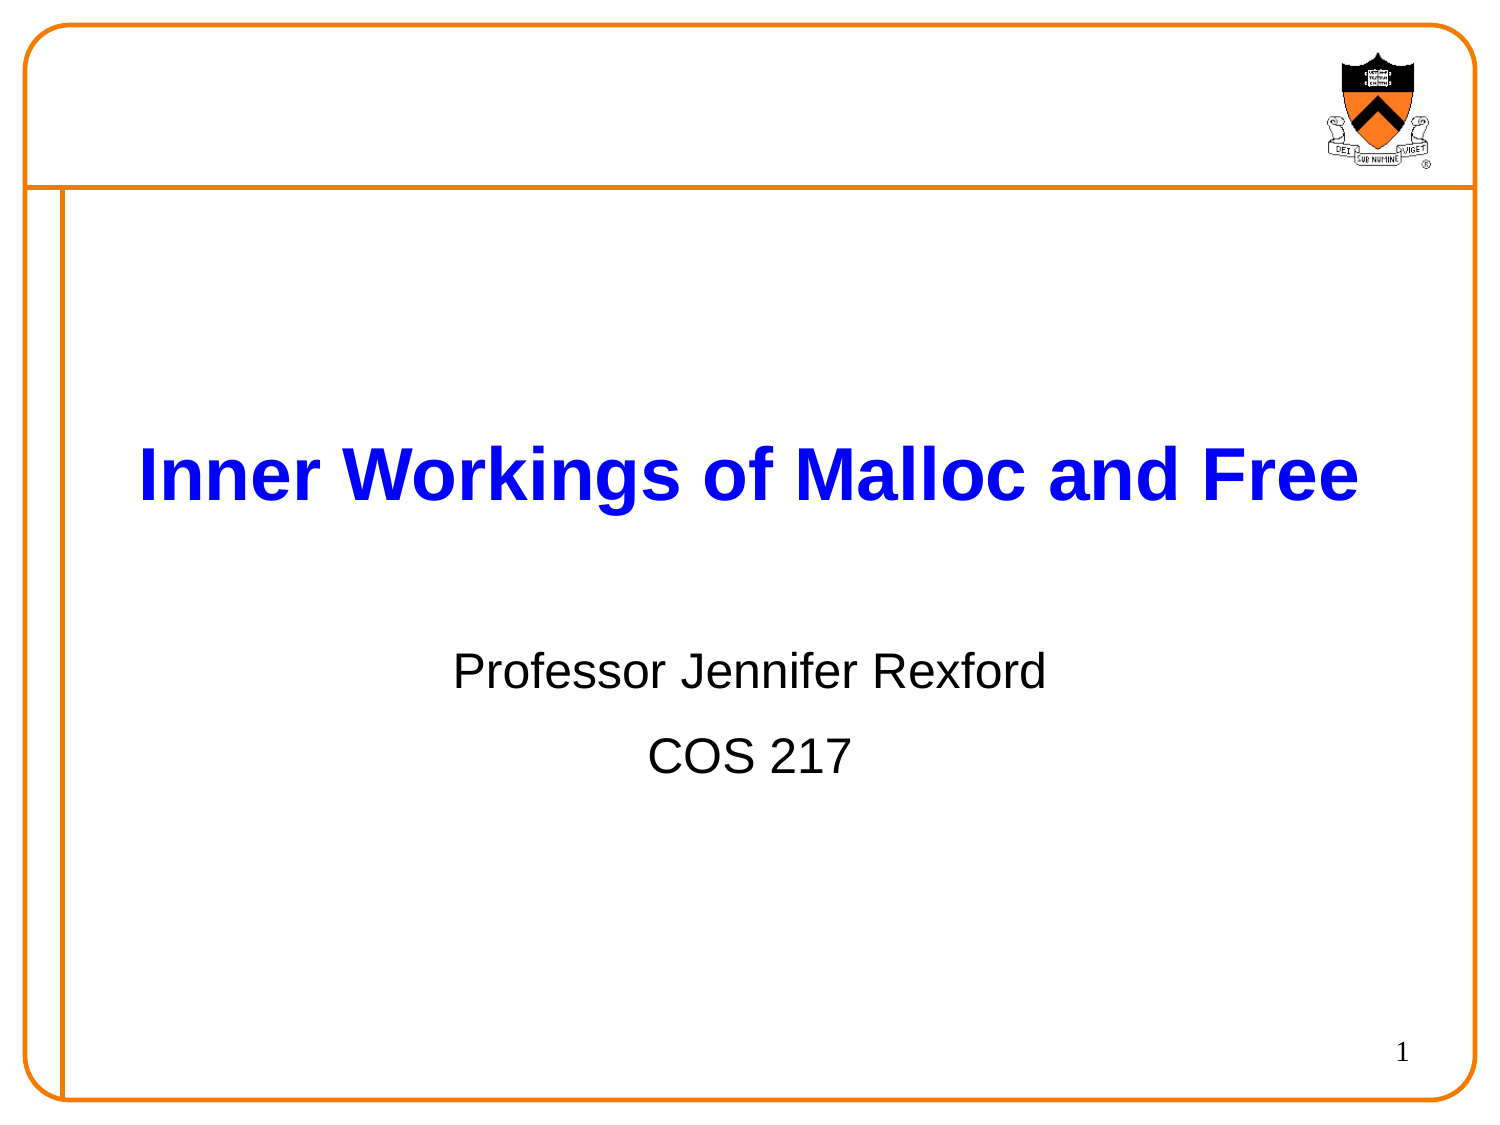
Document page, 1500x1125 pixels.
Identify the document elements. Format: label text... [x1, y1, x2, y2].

picture [1325, 49, 1431, 169]
subtitle Professor Jennifer Rexford COS 217 [225, 637, 1276, 926]
title Inner Workings of Malloc and Free [112, 349, 1388, 591]
